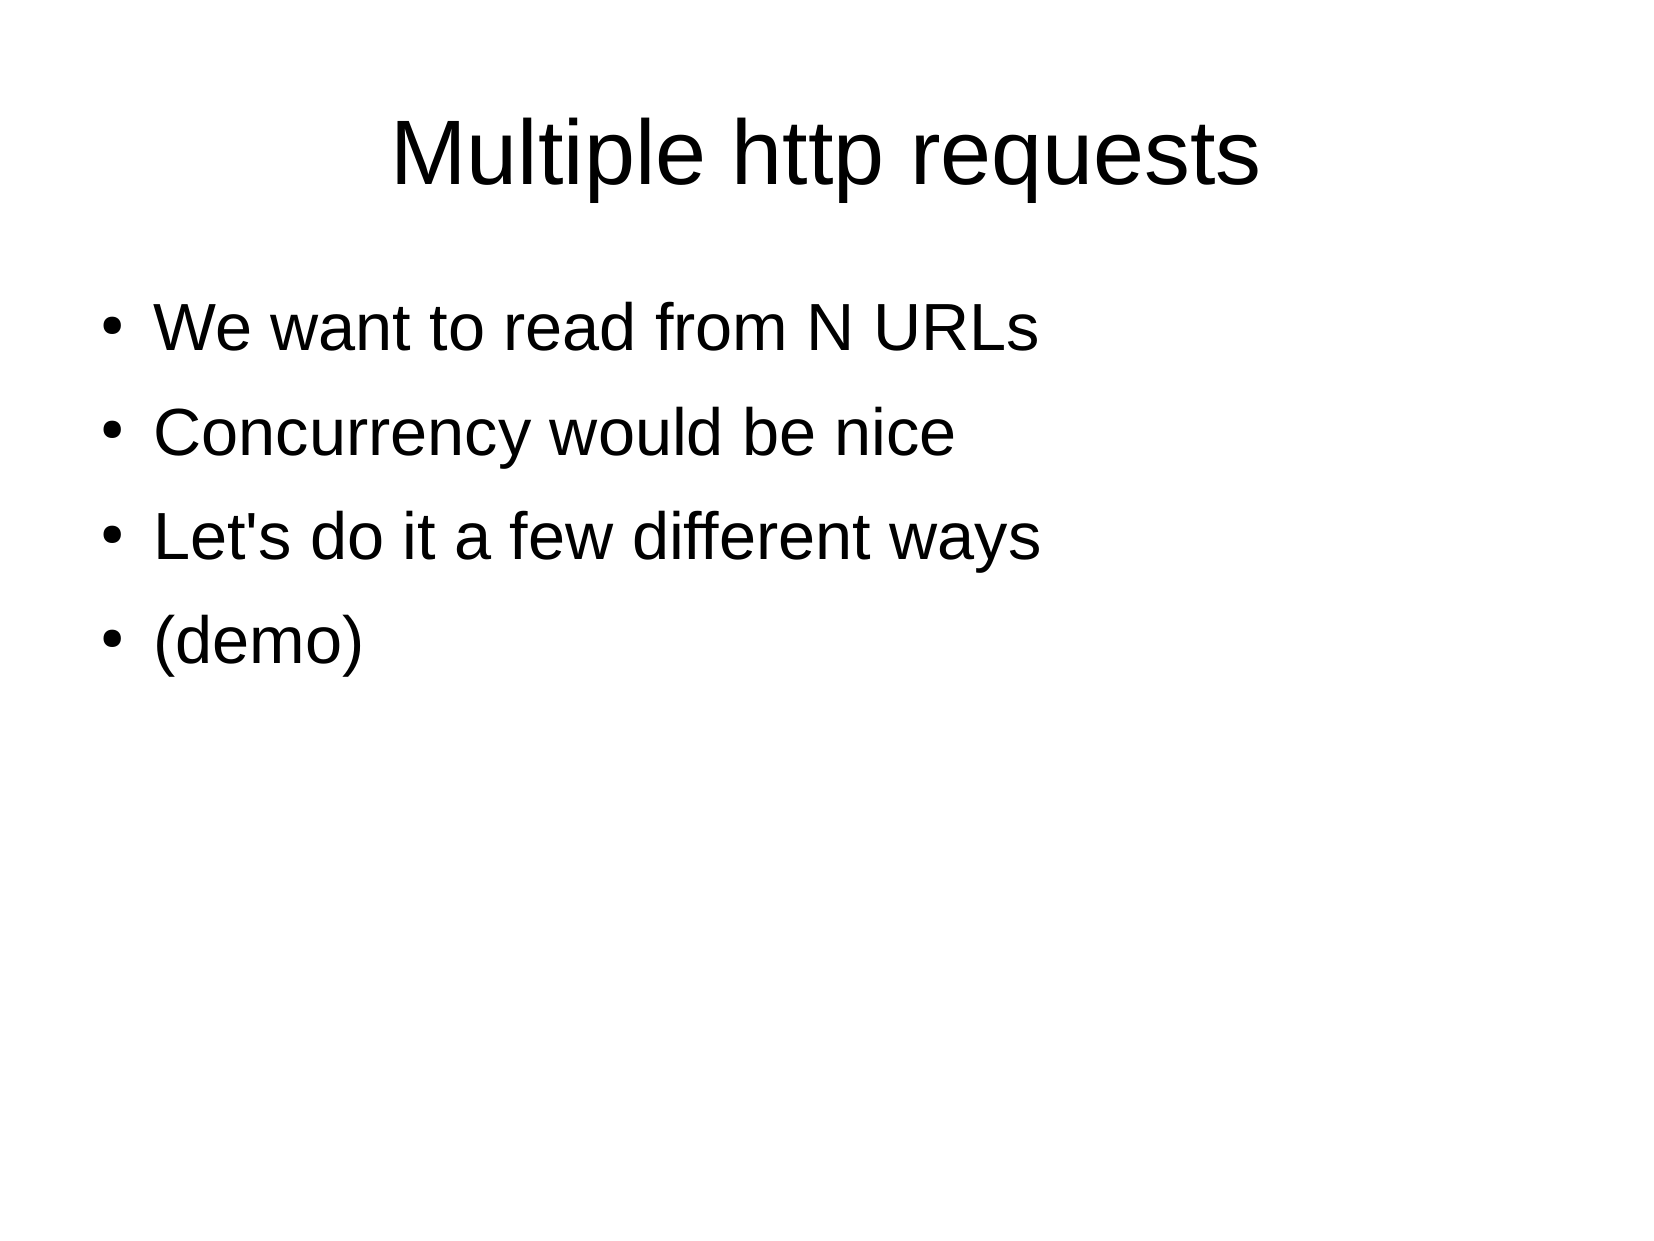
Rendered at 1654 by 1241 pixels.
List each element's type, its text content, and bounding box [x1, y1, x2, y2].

list We want to read from N URLs Concurrency would be nice Let's do it a few different ways (demo) [82, 290, 1571, 1010]
title Multiple http requests [82, 49, 1571, 257]
